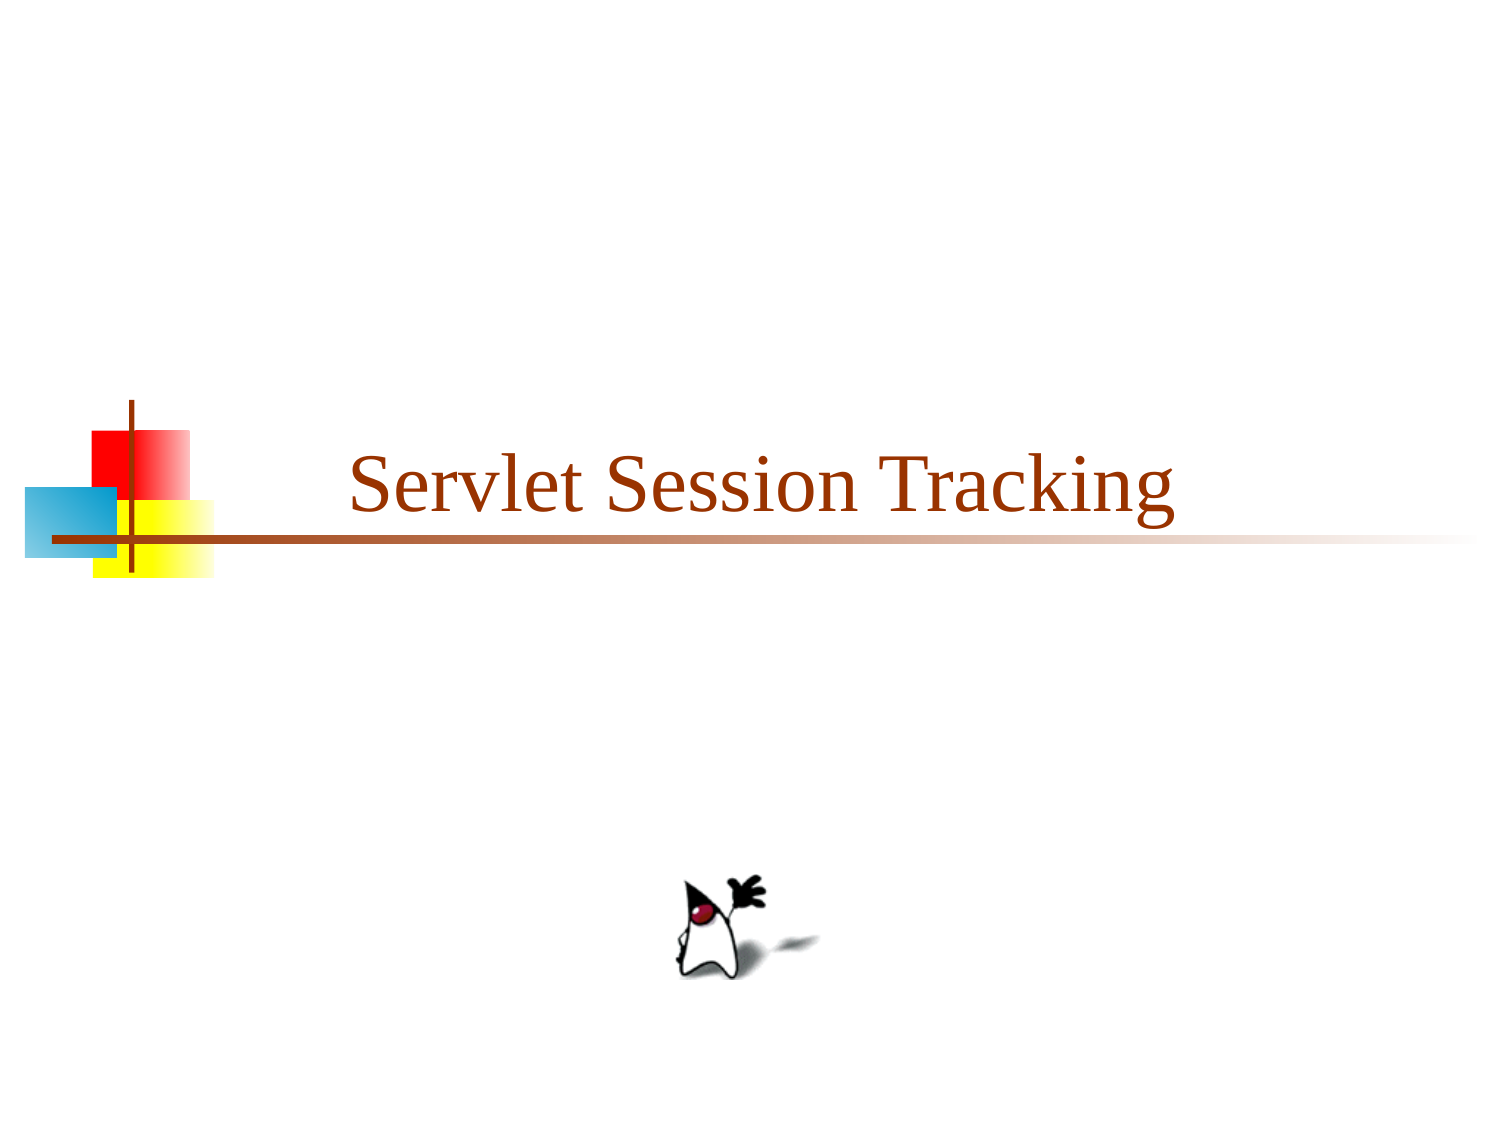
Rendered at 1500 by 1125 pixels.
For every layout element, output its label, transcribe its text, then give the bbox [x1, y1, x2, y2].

picture [675, 874, 822, 980]
title Servlet Session Tracking [137, 362, 1388, 538]
